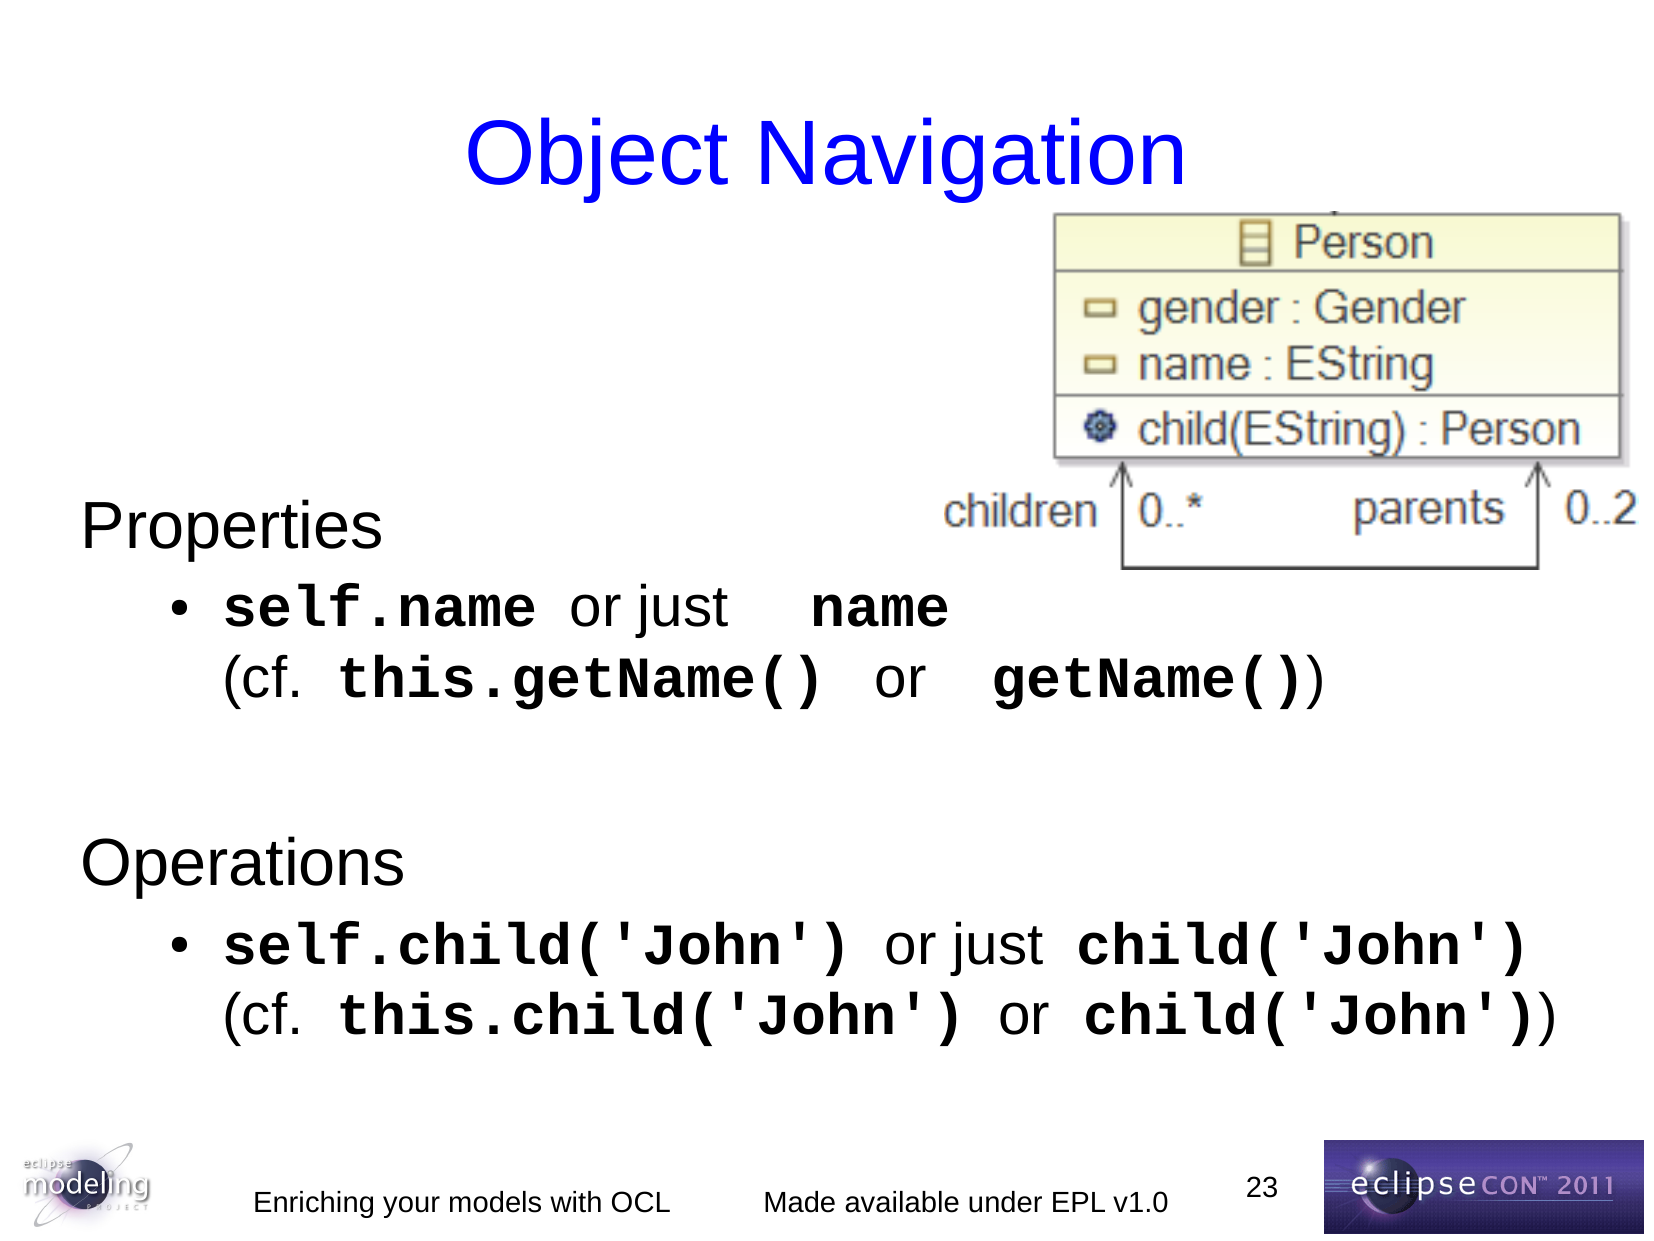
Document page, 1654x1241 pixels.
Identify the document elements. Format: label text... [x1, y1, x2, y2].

picture [9, 1136, 156, 1235]
title Object Navigation [82, 49, 1571, 257]
picture [1324, 1140, 1644, 1234]
picture [944, 211, 1639, 570]
list Properties self.name or just name (cf. this.getName() or getName()) Operations self.child('John') or just child('John') (cf. this.child('John') or child('John')) [80, 487, 1569, 1137]
